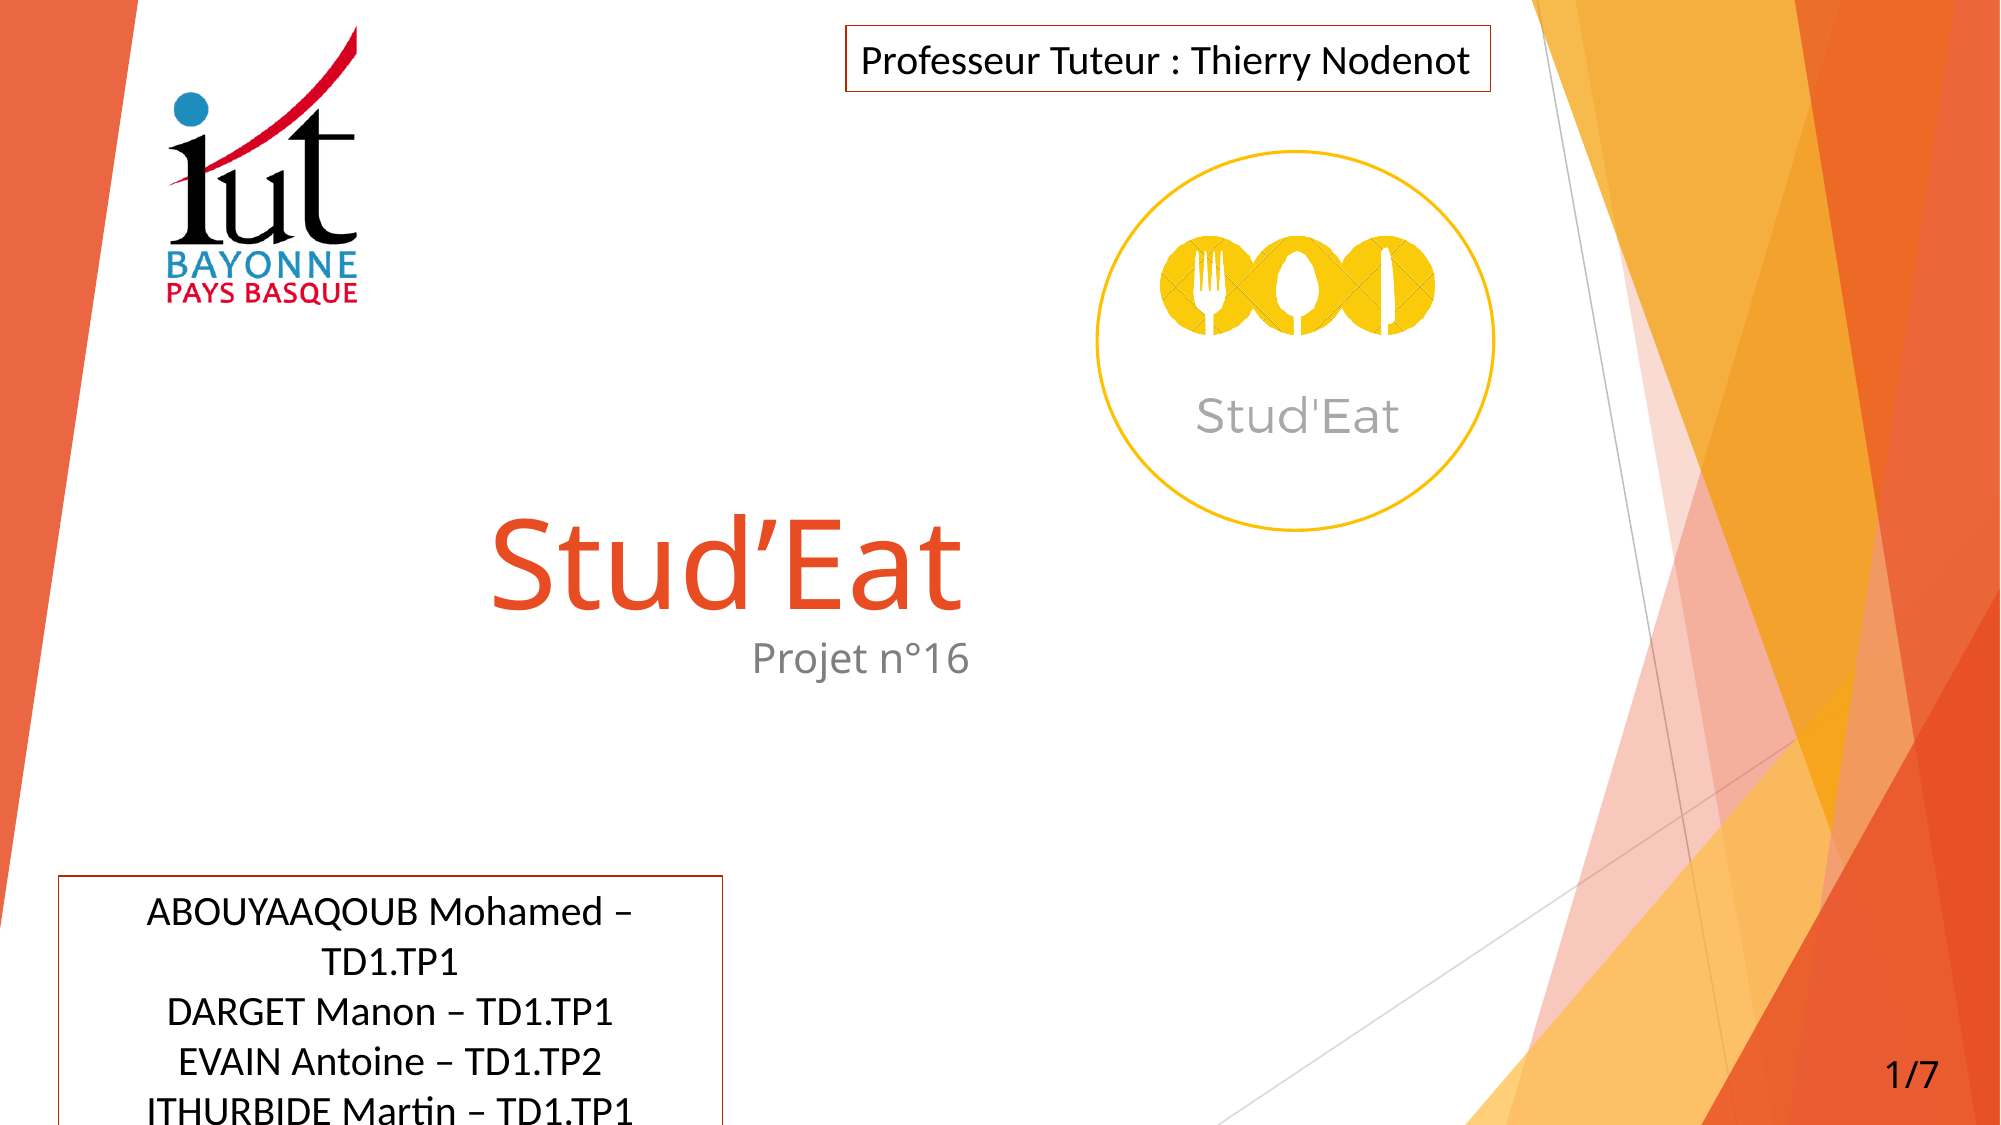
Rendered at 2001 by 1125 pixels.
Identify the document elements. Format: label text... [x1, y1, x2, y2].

subtitle Projet n°16 [736, 624, 1002, 690]
text_box [1097, 151, 1494, 531]
text_box Professeur Tuteur : Thierry Nodenot [845, 25, 1491, 92]
picture [1152, 222, 1437, 442]
text_box ABOUYAAQOUB Mohamed – TD1.TP1 DARGET Manon – TD1.TP1 EVAIN Antoine – TD1.TP2 ITHURBIDE Martin – TD1.TP1 [59, 876, 722, 1125]
text_box 1/7 [1868, 1043, 2000, 1105]
picture [167, 25, 357, 305]
title Stud’Eat [473, 476, 1002, 629]
